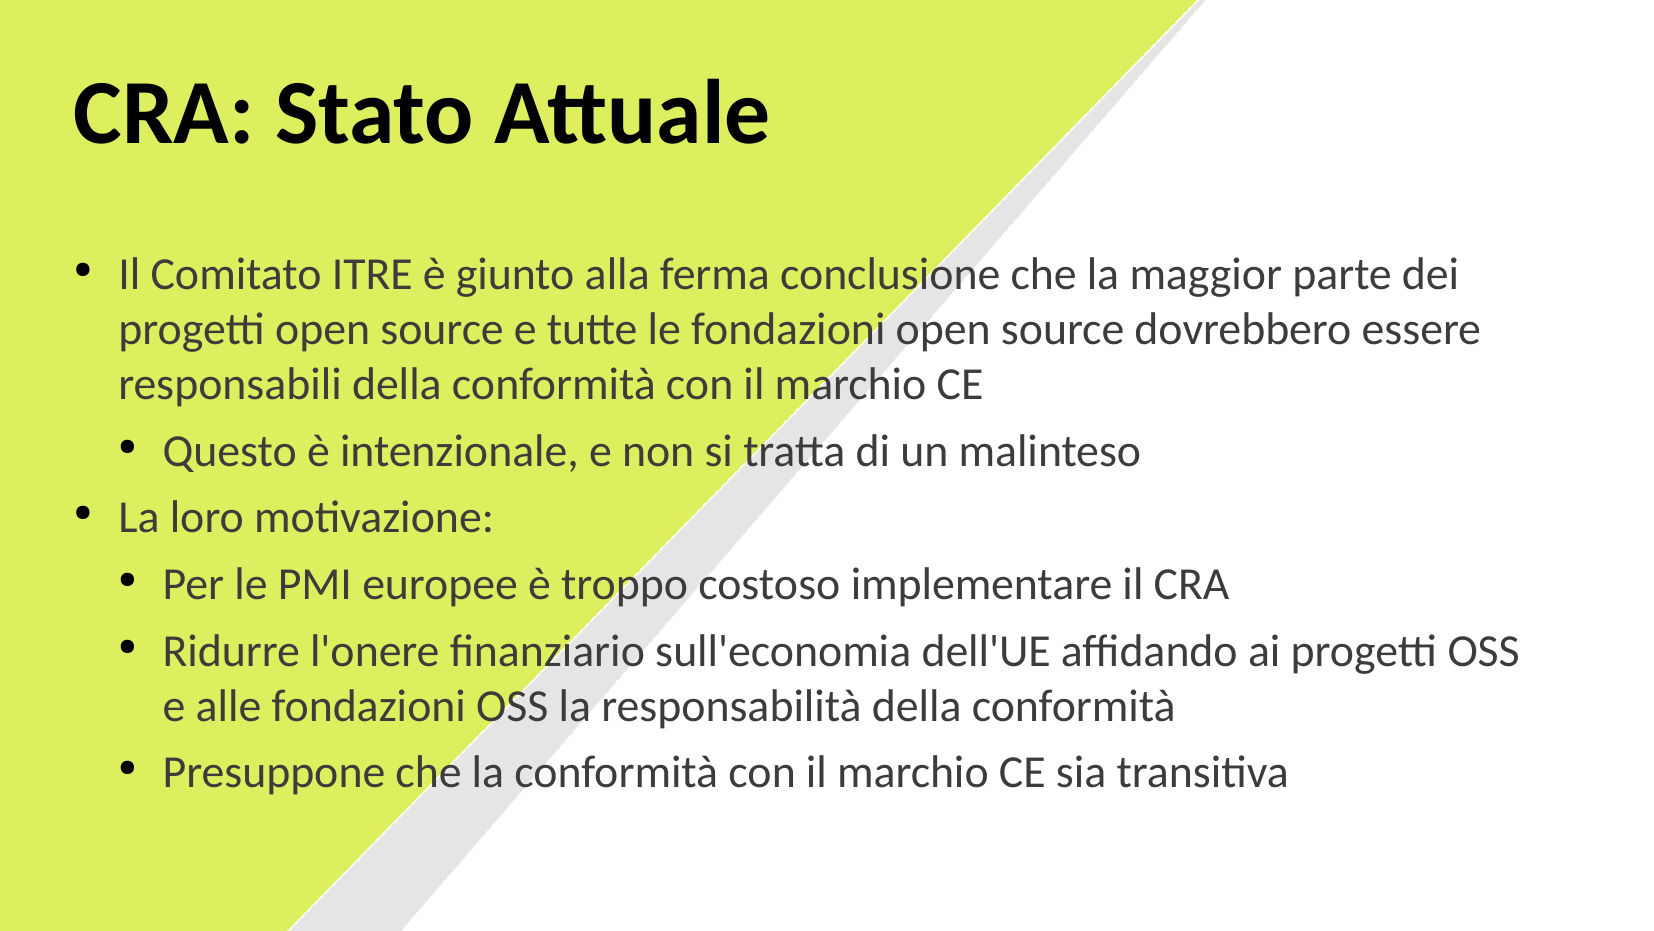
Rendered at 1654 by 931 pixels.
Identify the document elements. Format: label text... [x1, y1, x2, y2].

title CRA: Stato Attuale [59, 37, 1571, 178]
list Il Comitato ITRE è giunto alla ferma conclusione che la maggior parte dei progetti open source e tutte le fondazioni open source dovrebbero essere responsabili della conformità con il marchio CE Questo è intenzionale, e non si tratta di un malinteso La loro motivazione: Per le PMI europee è troppo costoso implementare il CRA Ridurre l'onere finanziario sull'economia dell'UE affidando ai progetti OSS e alle fondazioni OSS la responsabilità della conformità Presuppone che la conformità con il marchio CE sia transitiva [59, 236, 1571, 886]
picture [0, 0, 1654, 931]
